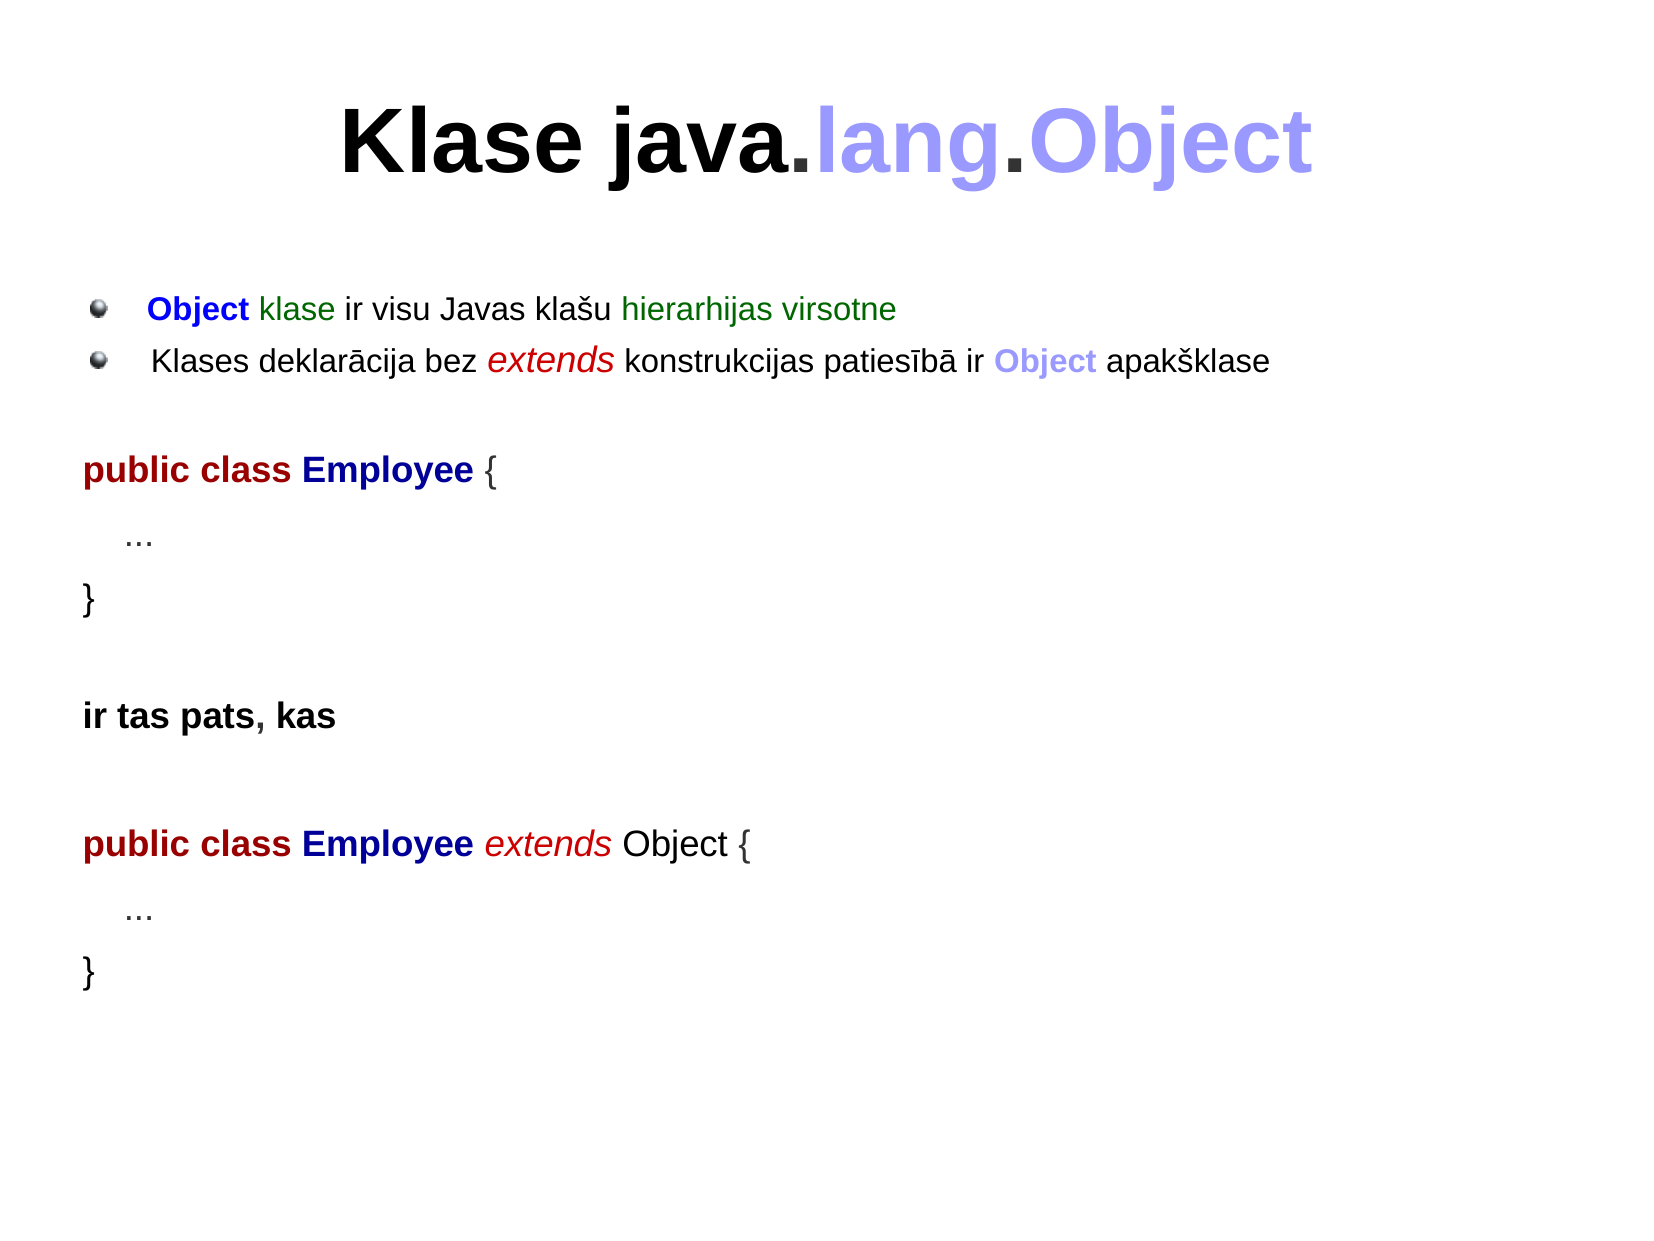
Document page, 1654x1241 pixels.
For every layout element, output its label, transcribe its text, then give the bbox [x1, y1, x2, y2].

list Object klase ir visu Javas klašu hierarhijas virsotne Klases deklarācija bez extends konstrukcijas patiesībā ir Object apakšklase public class Employee { ... } ir tas pats, kas public class Employee extends Object { ... } [82, 290, 1538, 1010]
title Klase java.lang.Object [82, 49, 1571, 257]
